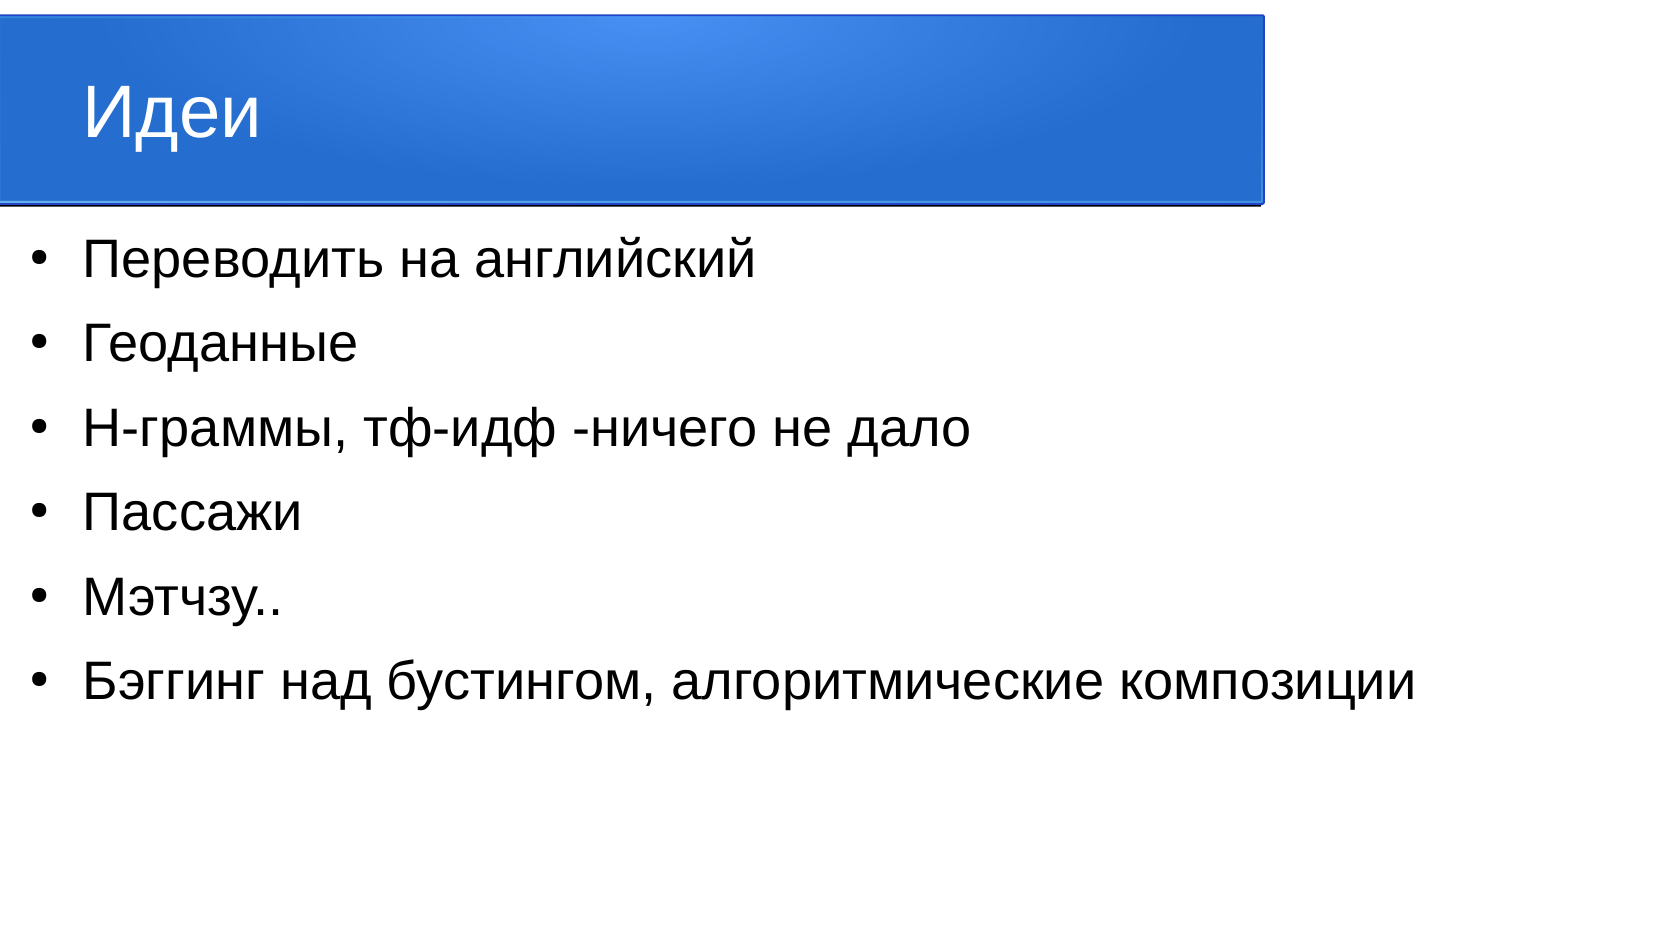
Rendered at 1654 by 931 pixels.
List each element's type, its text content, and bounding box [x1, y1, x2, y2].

title Идеи [82, 35, 1235, 189]
list Переводить на английский Геоданные Н-граммы, тф-идф -ничего не дало Пассажи Мэтчзу.. Бэггинг над бустингом, алгоритмические композиции [11, 228, 1501, 768]
